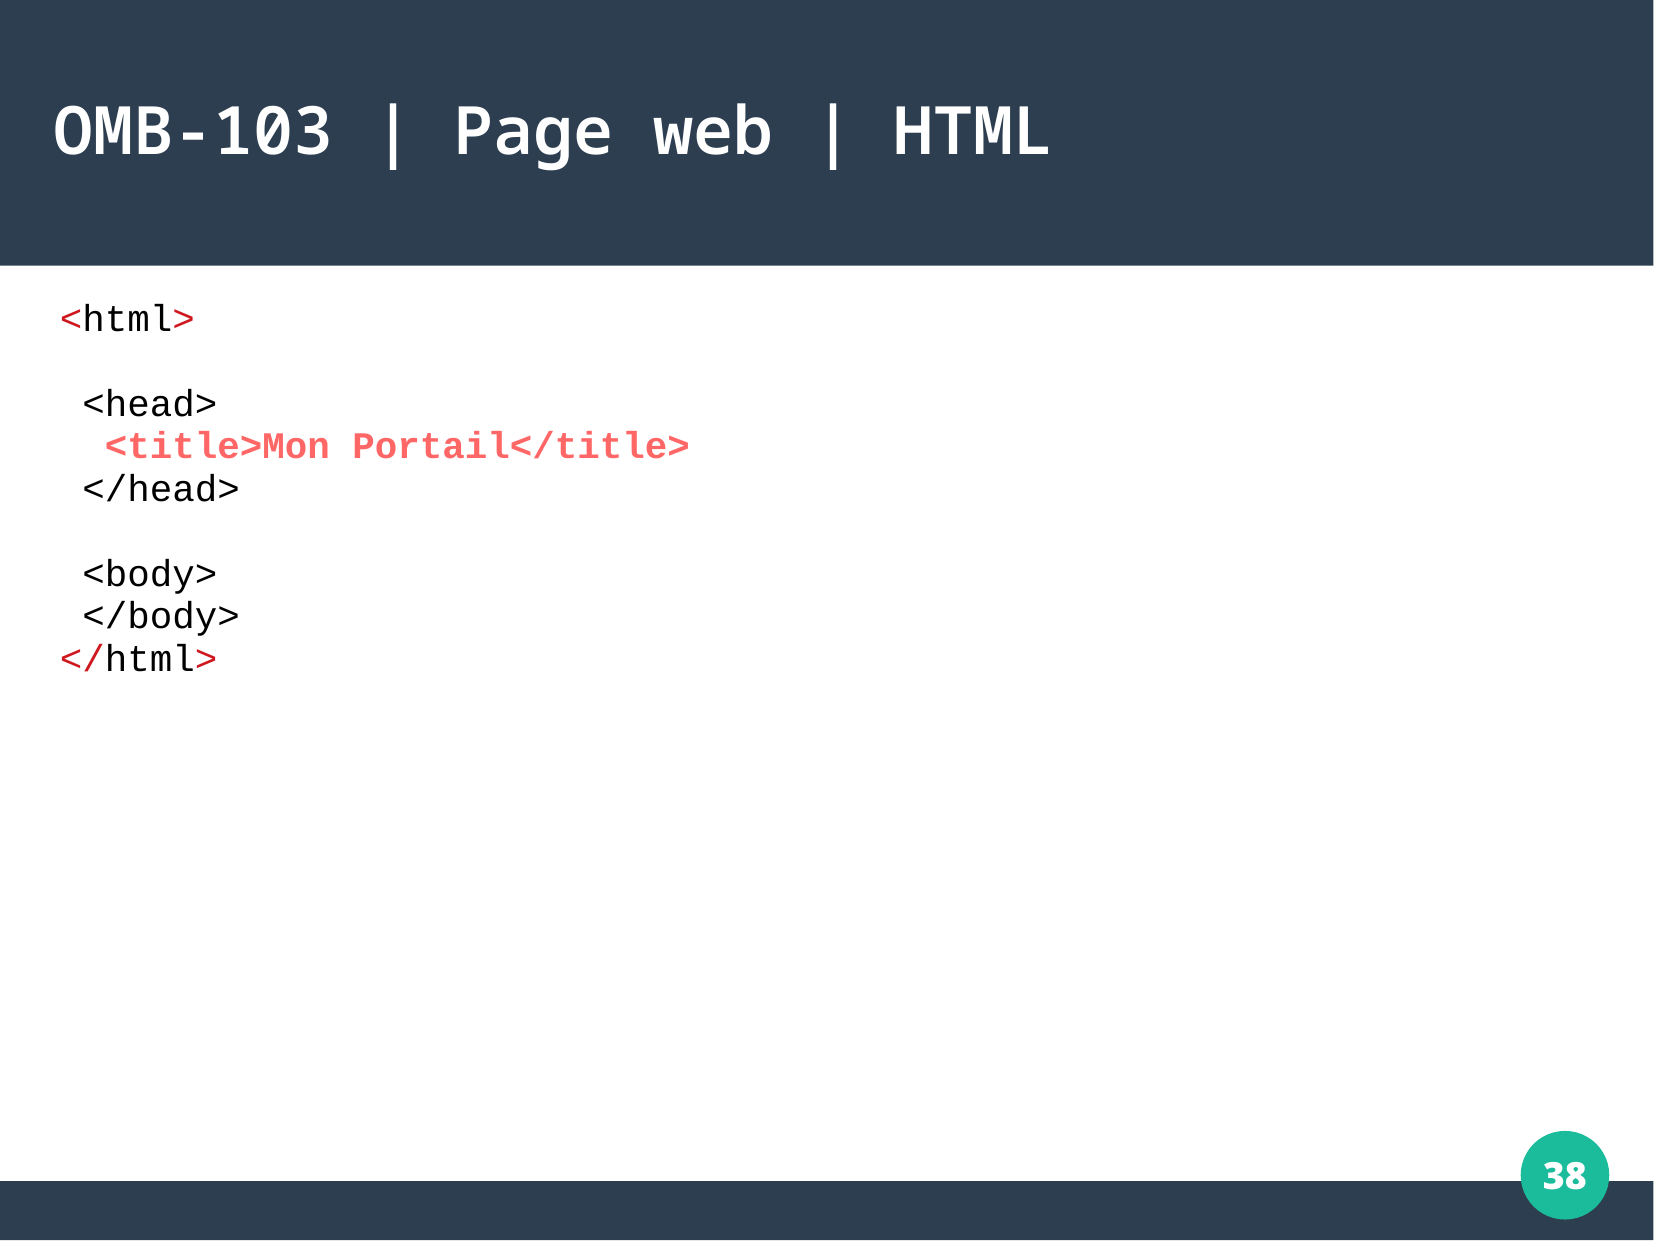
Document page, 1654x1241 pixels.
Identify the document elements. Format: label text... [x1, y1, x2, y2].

text_box <html> <head> <title>Mon Portail</title> </head> <body> </body> </html> [45, 292, 1546, 1021]
title OMB-103 | Page web | HTML [53, 49, 1589, 208]
